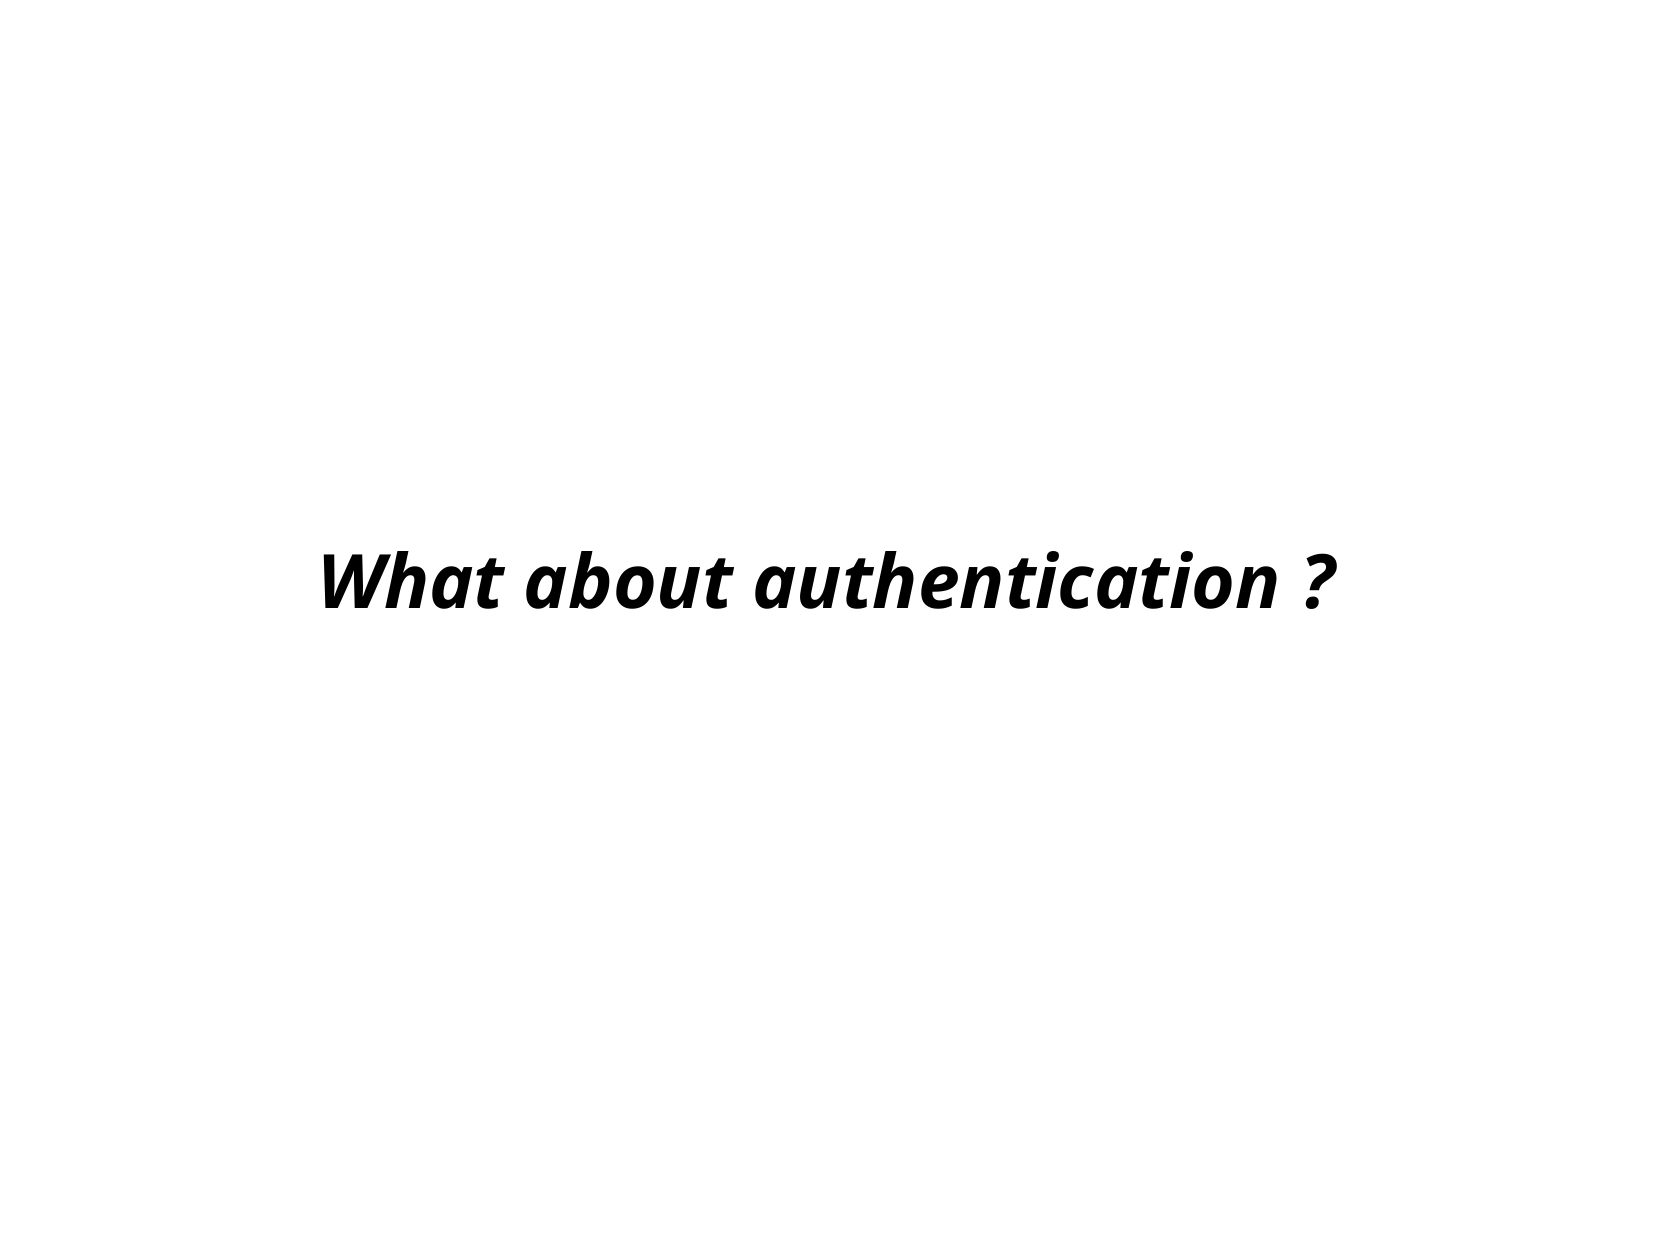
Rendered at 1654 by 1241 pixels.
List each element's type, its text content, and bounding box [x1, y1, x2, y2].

subtitle What about authentication ? [82, 49, 1571, 1109]
